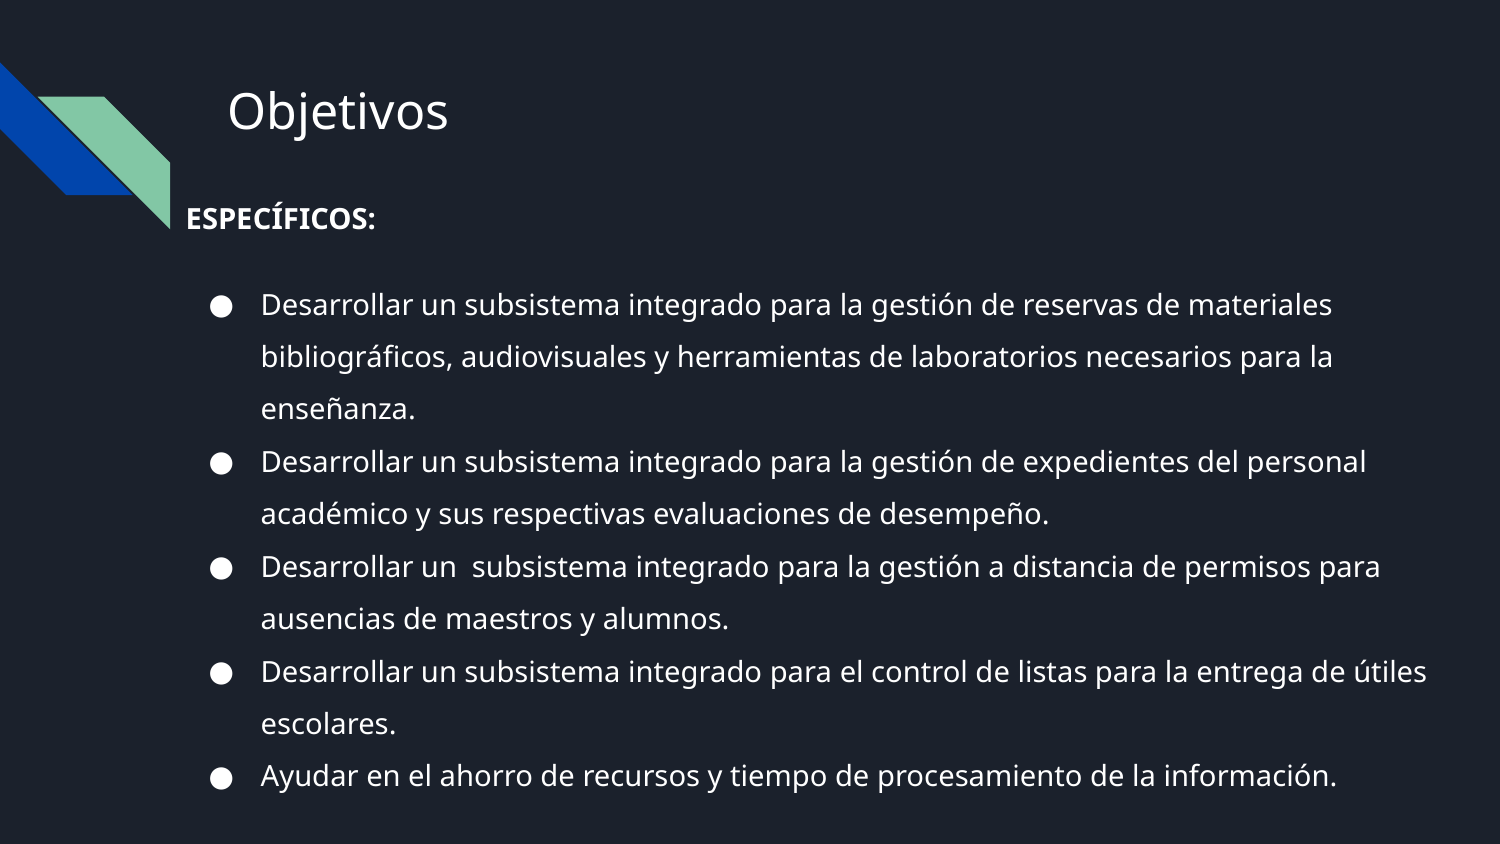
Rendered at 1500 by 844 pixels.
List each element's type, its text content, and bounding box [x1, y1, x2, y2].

title Objetivos [212, 64, 1368, 167]
text_box ESPECÍFICOS: Desarrollar un subsistema integrado para la gestión de reservas de materiales bibliográficos, audiovisuales y herramientas de laboratorios necesarios para la enseñanza. Desarrollar un subsistema integrado para la gestión de expedientes del personal académico y sus respectivas evaluaciones de desempeño. Desarrollar un subsistema integrado para la gestión a distancia de permisos para ausencias de maestros y alumnos. Desarrollar un subsistema integrado para el control de listas para la entrega de útiles escolares. Ayudar en el ahorro de recursos y tiempo de procesamiento de la información. [170, 167, 1471, 796]
